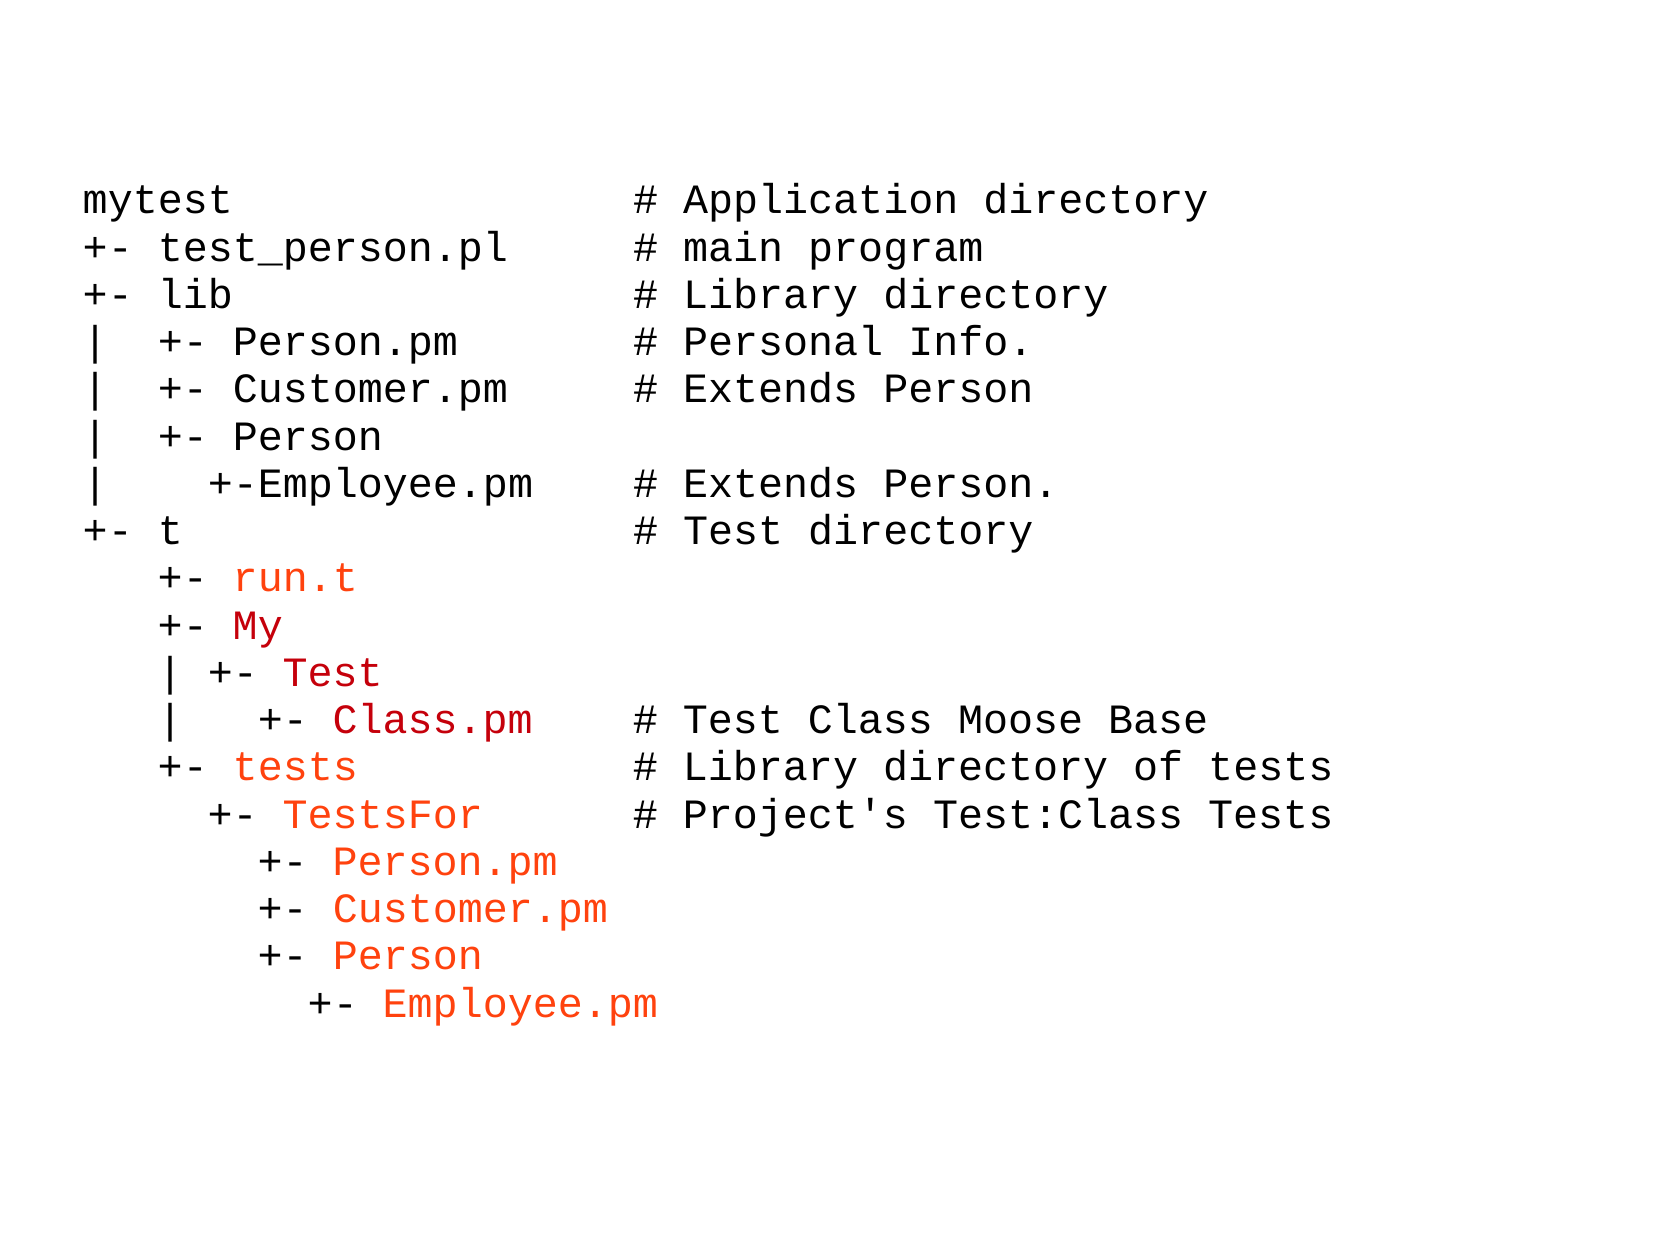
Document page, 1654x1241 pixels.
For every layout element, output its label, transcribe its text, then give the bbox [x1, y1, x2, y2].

subtitle mytest # Application directory +- test_person.pl # main program +- lib # Library directory | +- Person.pm # Personal Info. | +- Customer.pm # Extends Person | +- Person | +-Employee.pm # Extends Person. +- t # Test directory +- run.t +- My | +- Test | +- Class.pm # Test Class Moose Base +- tests # Library directory of tests +- TestsFor # Project's Test:Class Tests +- Person.pm +- Customer.pm +- Person +- Employee.pm [82, 50, 1571, 1159]
